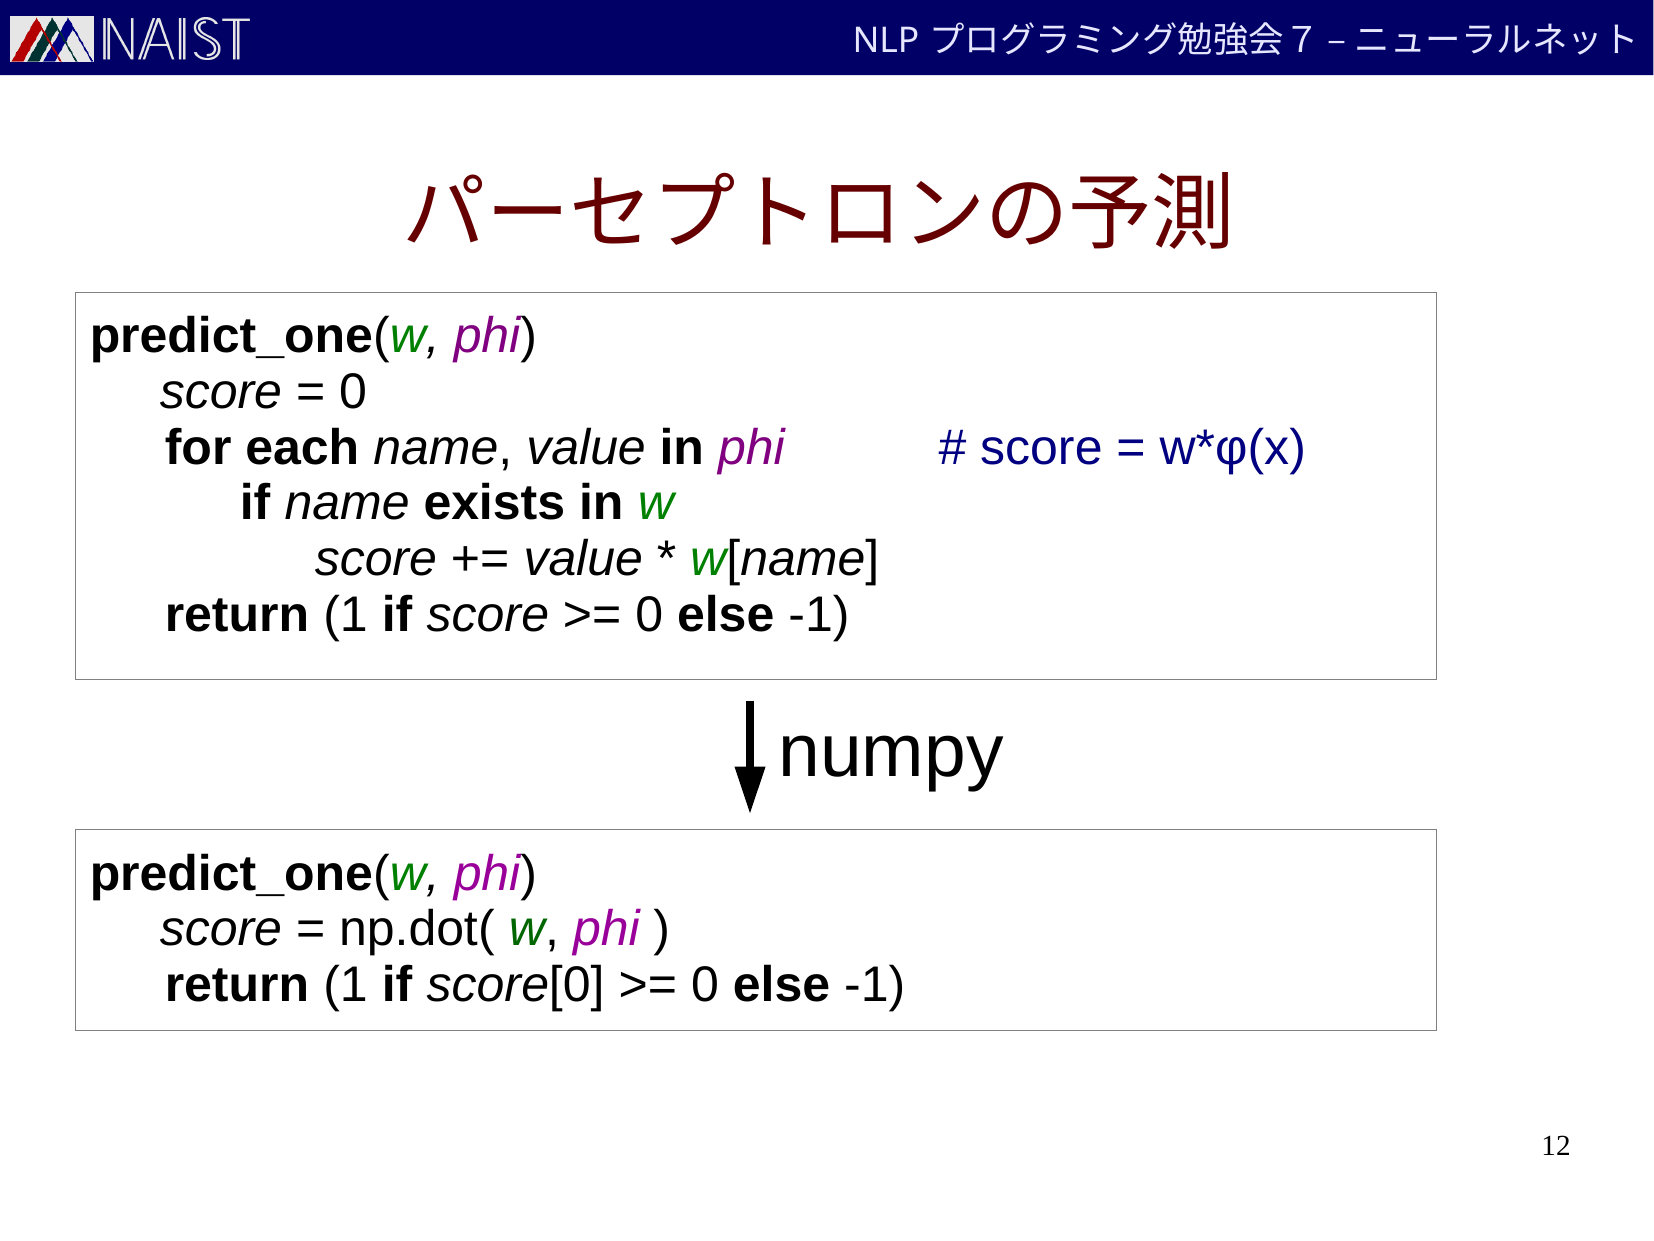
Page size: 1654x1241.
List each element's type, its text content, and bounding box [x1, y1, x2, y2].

picture [10, 16, 94, 62]
picture [102, 17, 251, 60]
text_box numpy [763, 700, 1019, 800]
text_box predict_one(w, phi) score = np.dot( w, phi ) return (1 if score[0] >= 0 else -1) [76, 837, 1322, 1030]
text_box predict_one(w, phi) score = 0 for each name, value in phi # score = w*φ(x) if name exists in w score += value * w[name] return (1 if score >= 0 else -1) [76, 300, 1322, 650]
title パーセプトロンの予測 [76, 293, 1436, 302]
title パーセプトロンの予測 [75, 110, 1564, 302]
